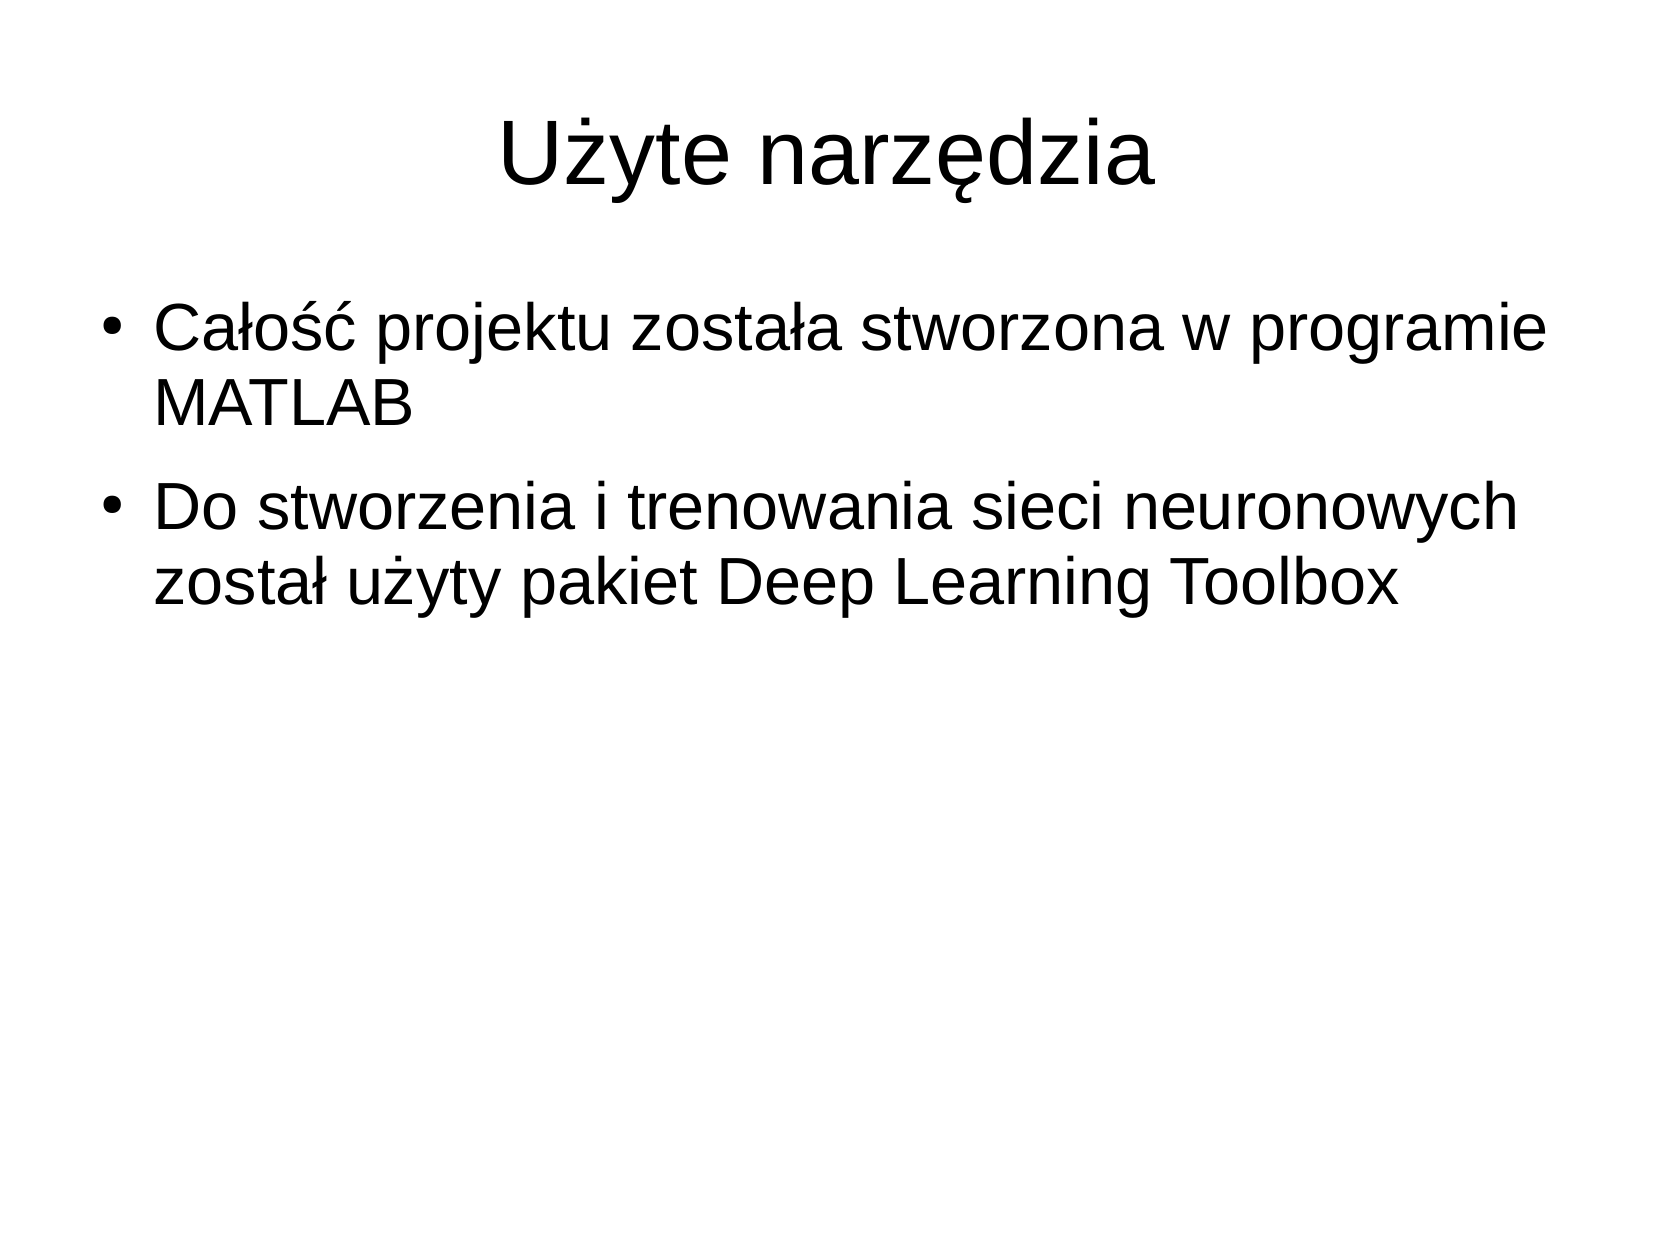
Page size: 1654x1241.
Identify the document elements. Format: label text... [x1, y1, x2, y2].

title Użyte narzędzia [82, 49, 1571, 257]
list Całość projektu została stworzona w programie MATLAB Do stworzenia i trenowania sieci neuronowych został użyty pakiet Deep Learning Toolbox [82, 290, 1571, 1109]
